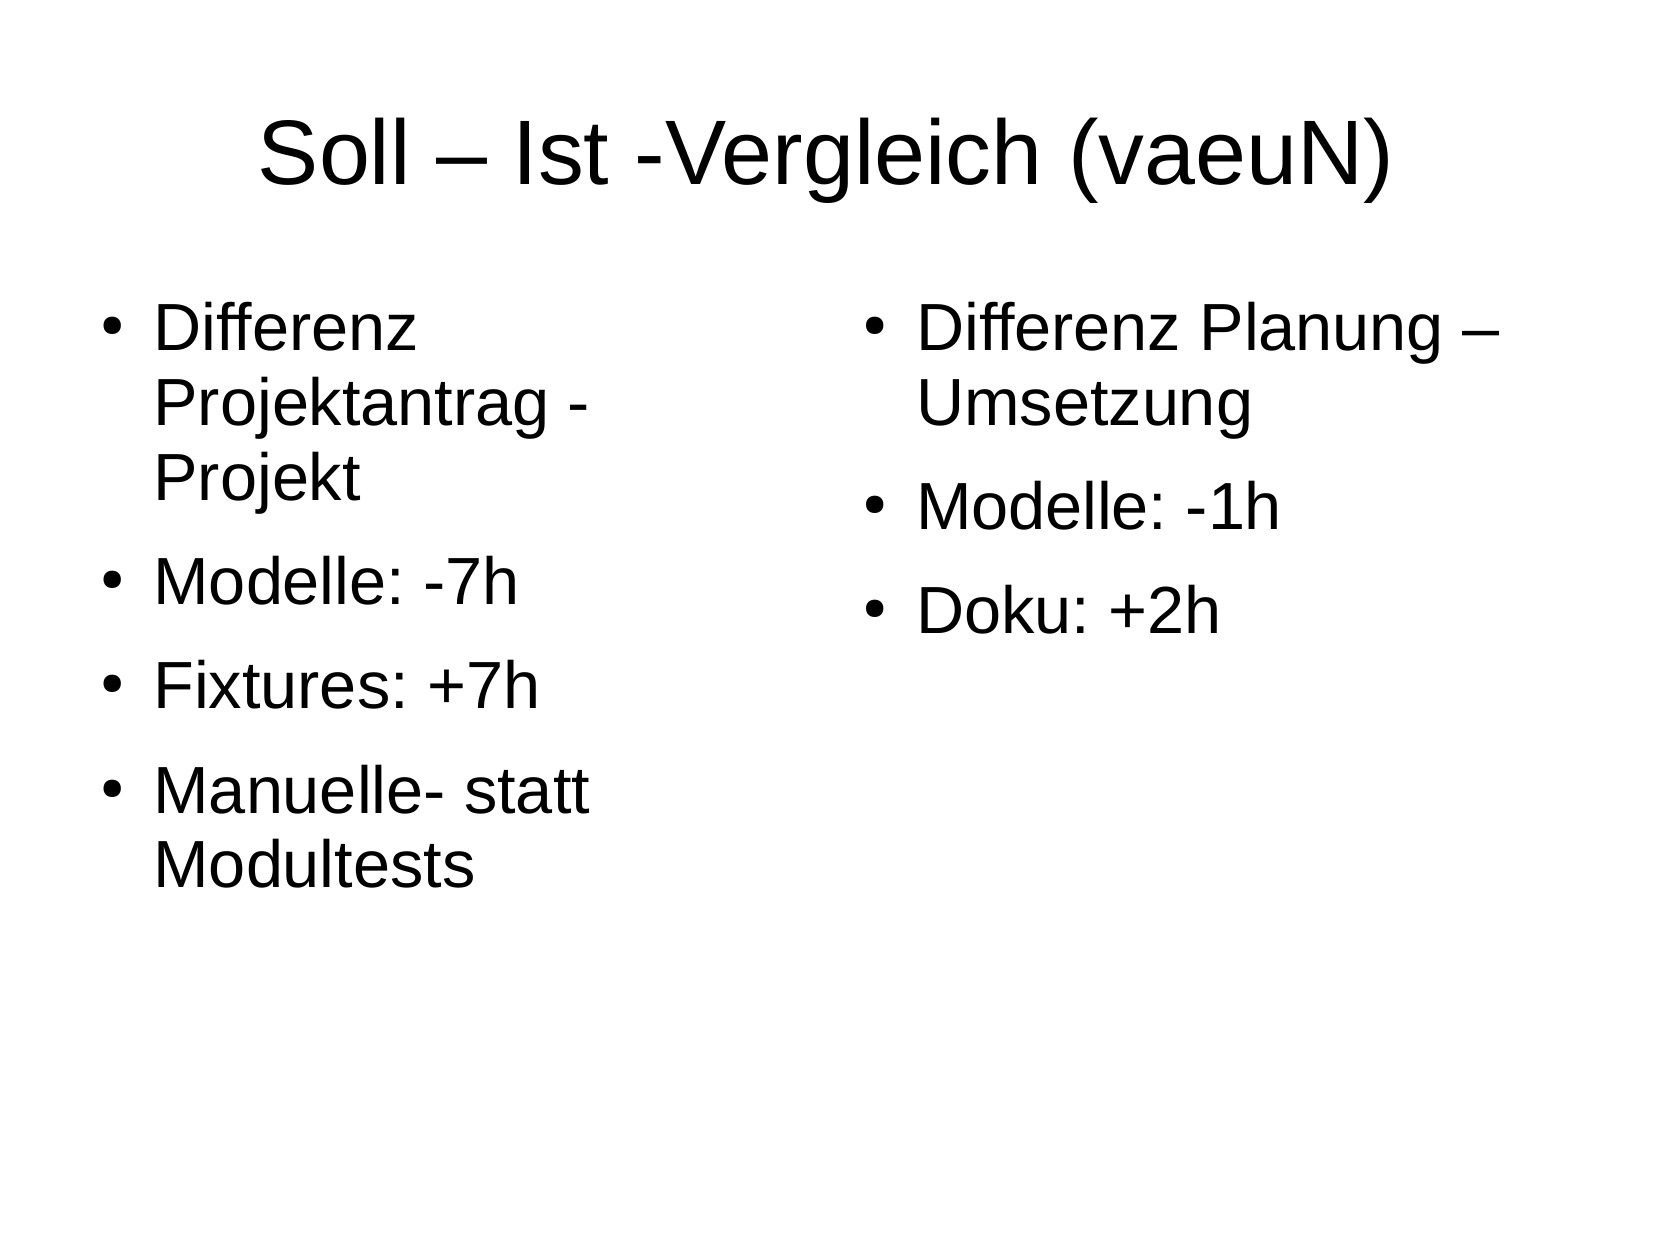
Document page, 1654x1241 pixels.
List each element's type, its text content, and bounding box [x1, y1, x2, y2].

list Differenz Planung – Umsetzung Modelle: -1h Doku: +2h [845, 290, 1572, 1010]
list Differenz Projektantrag - Projekt Modelle: -7h Fixtures: +7h Manuelle- statt Modultests [82, 290, 809, 1010]
title Soll – Ist -Vergleich (vaeuN) [82, 49, 1571, 257]
